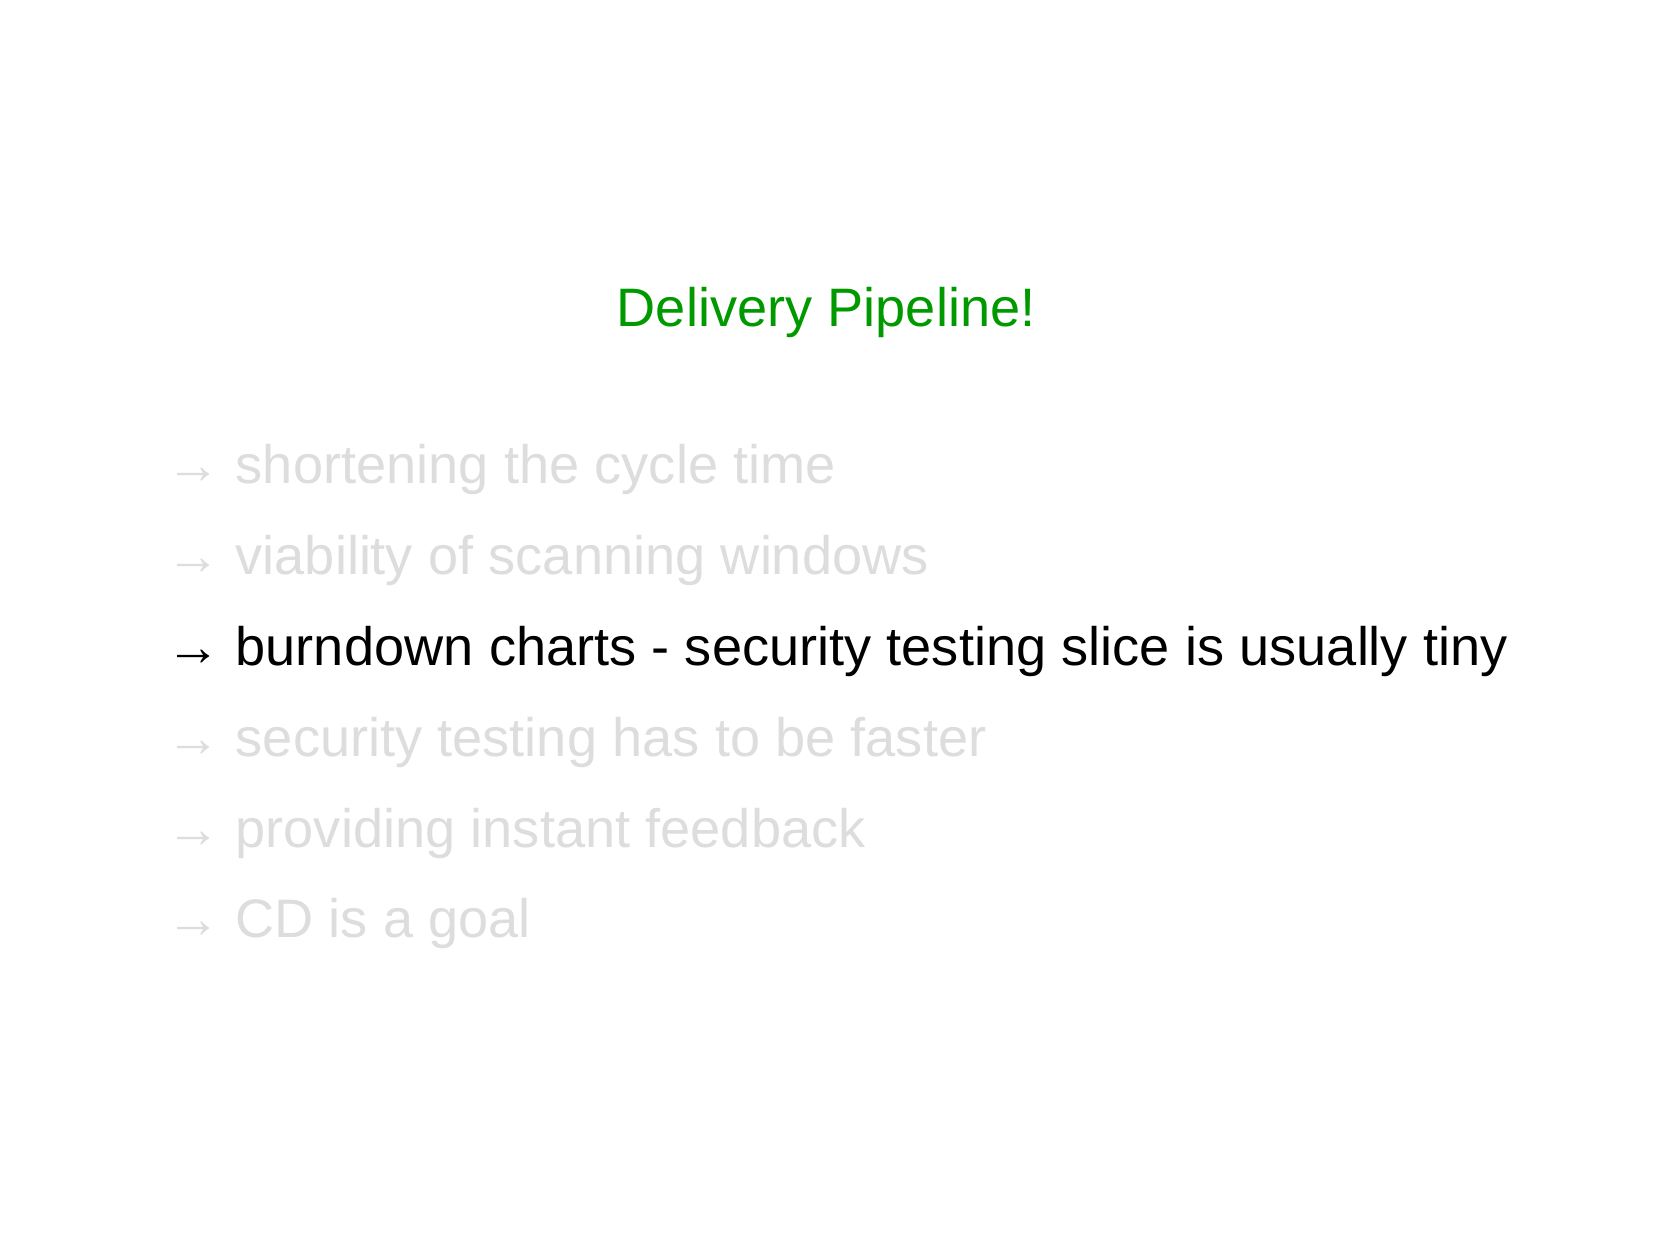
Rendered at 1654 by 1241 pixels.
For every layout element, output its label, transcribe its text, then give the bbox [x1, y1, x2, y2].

text_box → shortening the cycle time → viability of scanning windows → burndown charts - security testing slice is usually tiny → security testing has to be faster → providing instant feedback → CD is a goal [151, 267, 1524, 973]
text_box Delivery Pipeline! [602, 269, 1052, 346]
